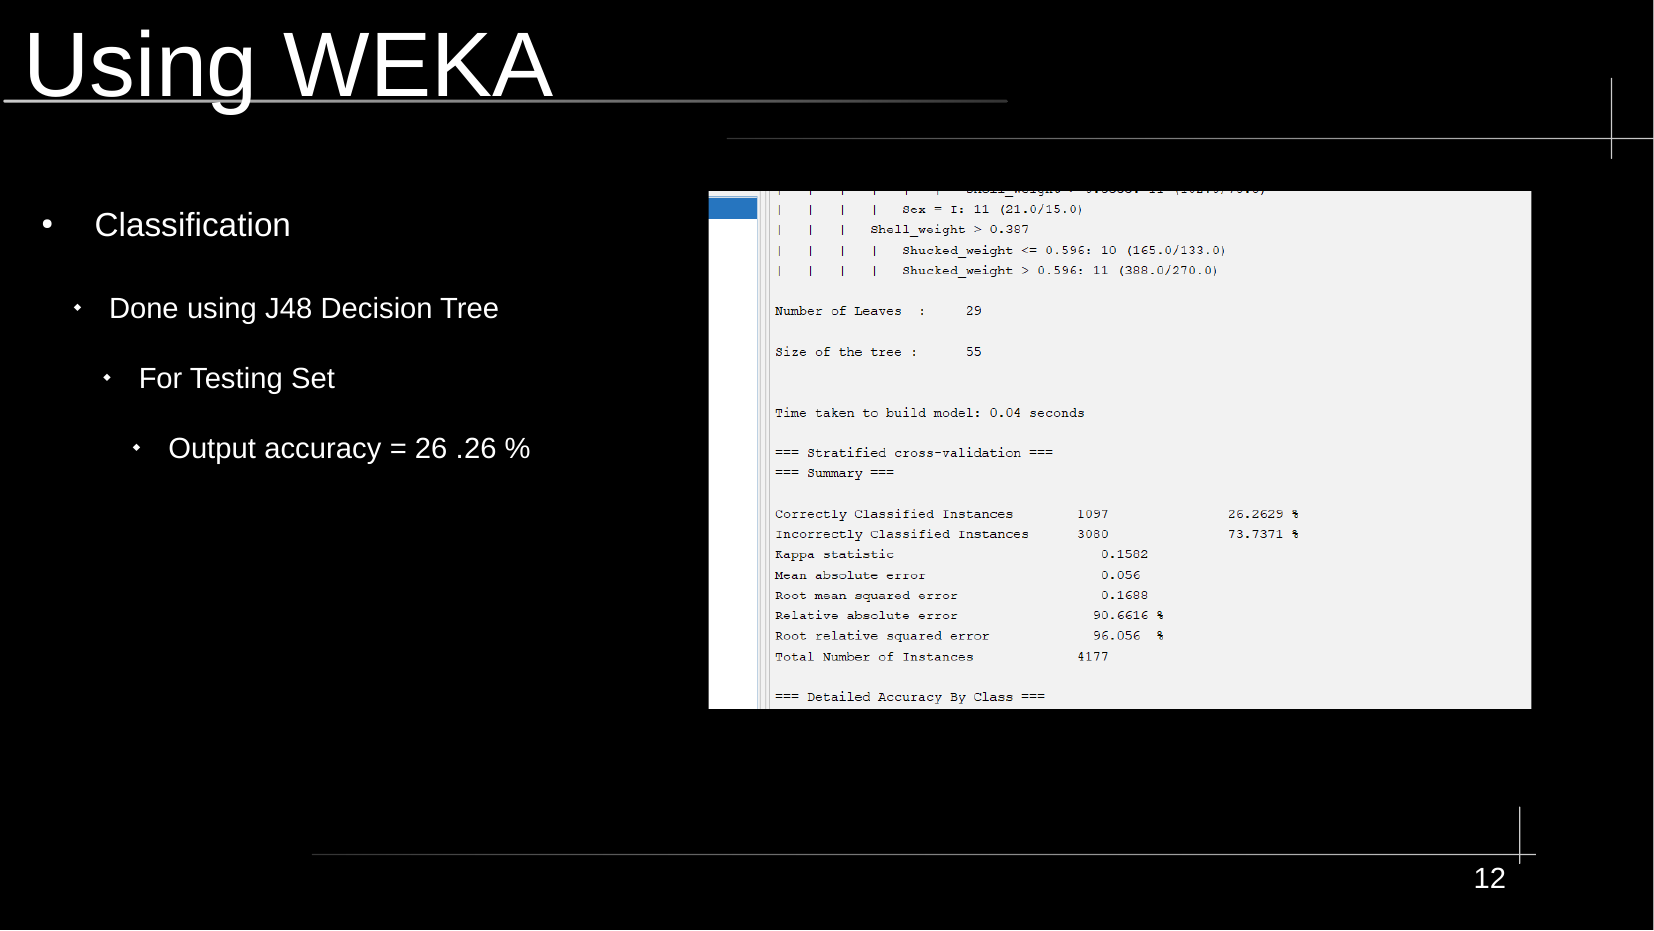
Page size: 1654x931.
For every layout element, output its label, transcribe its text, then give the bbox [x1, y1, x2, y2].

text_box For Testing Set [88, 354, 362, 402]
title Using WEKA [23, 11, 1589, 119]
text_box Done using J48 Decision Tree [59, 284, 515, 332]
picture [708, 191, 1532, 709]
text_box Output accuracy = 26 .26 % [118, 424, 547, 473]
list Classification [23, 206, 532, 285]
